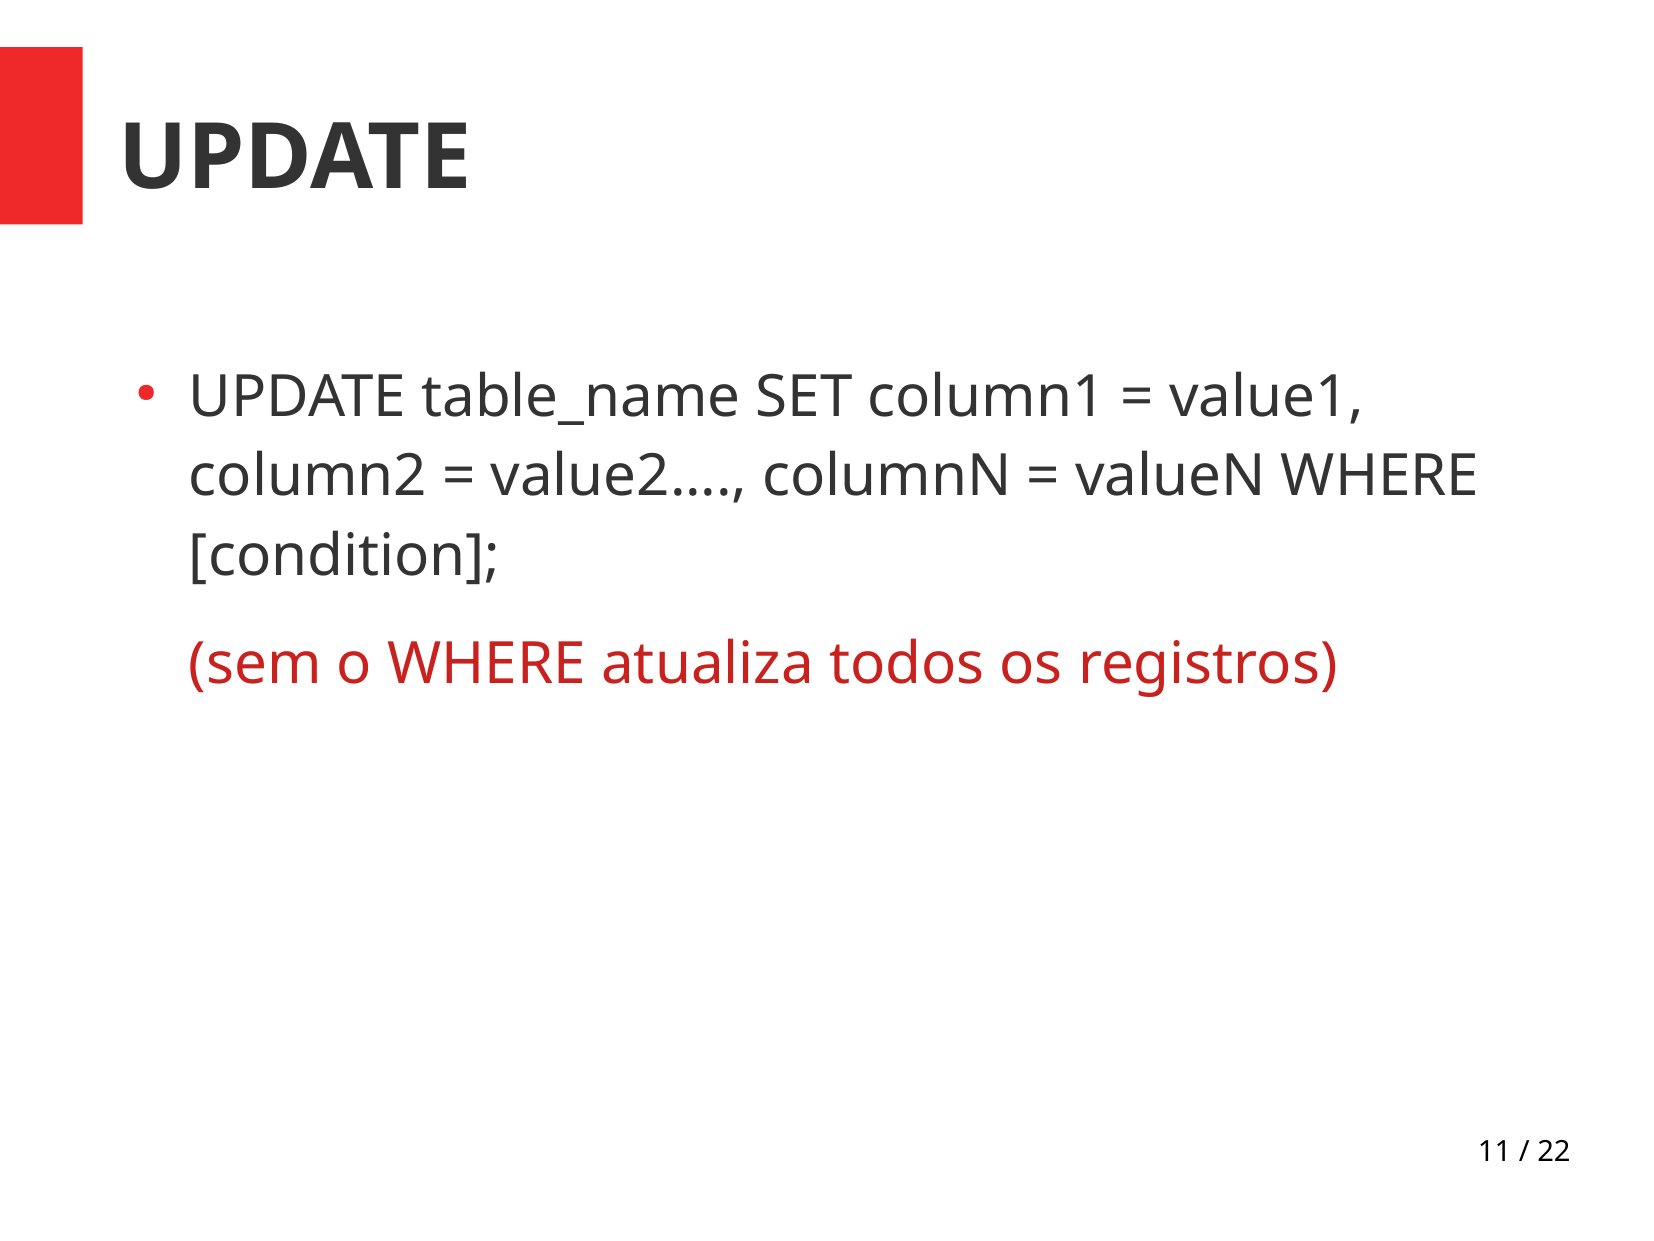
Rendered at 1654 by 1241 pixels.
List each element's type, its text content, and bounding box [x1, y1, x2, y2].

title UPDATE [118, 49, 1571, 257]
list UPDATE table_name SET column1 = value1, column2 = value2...., columnN = valueN WHERE [condition]; (sem o WHERE atualiza todos os registros) [118, 354, 1536, 1074]
